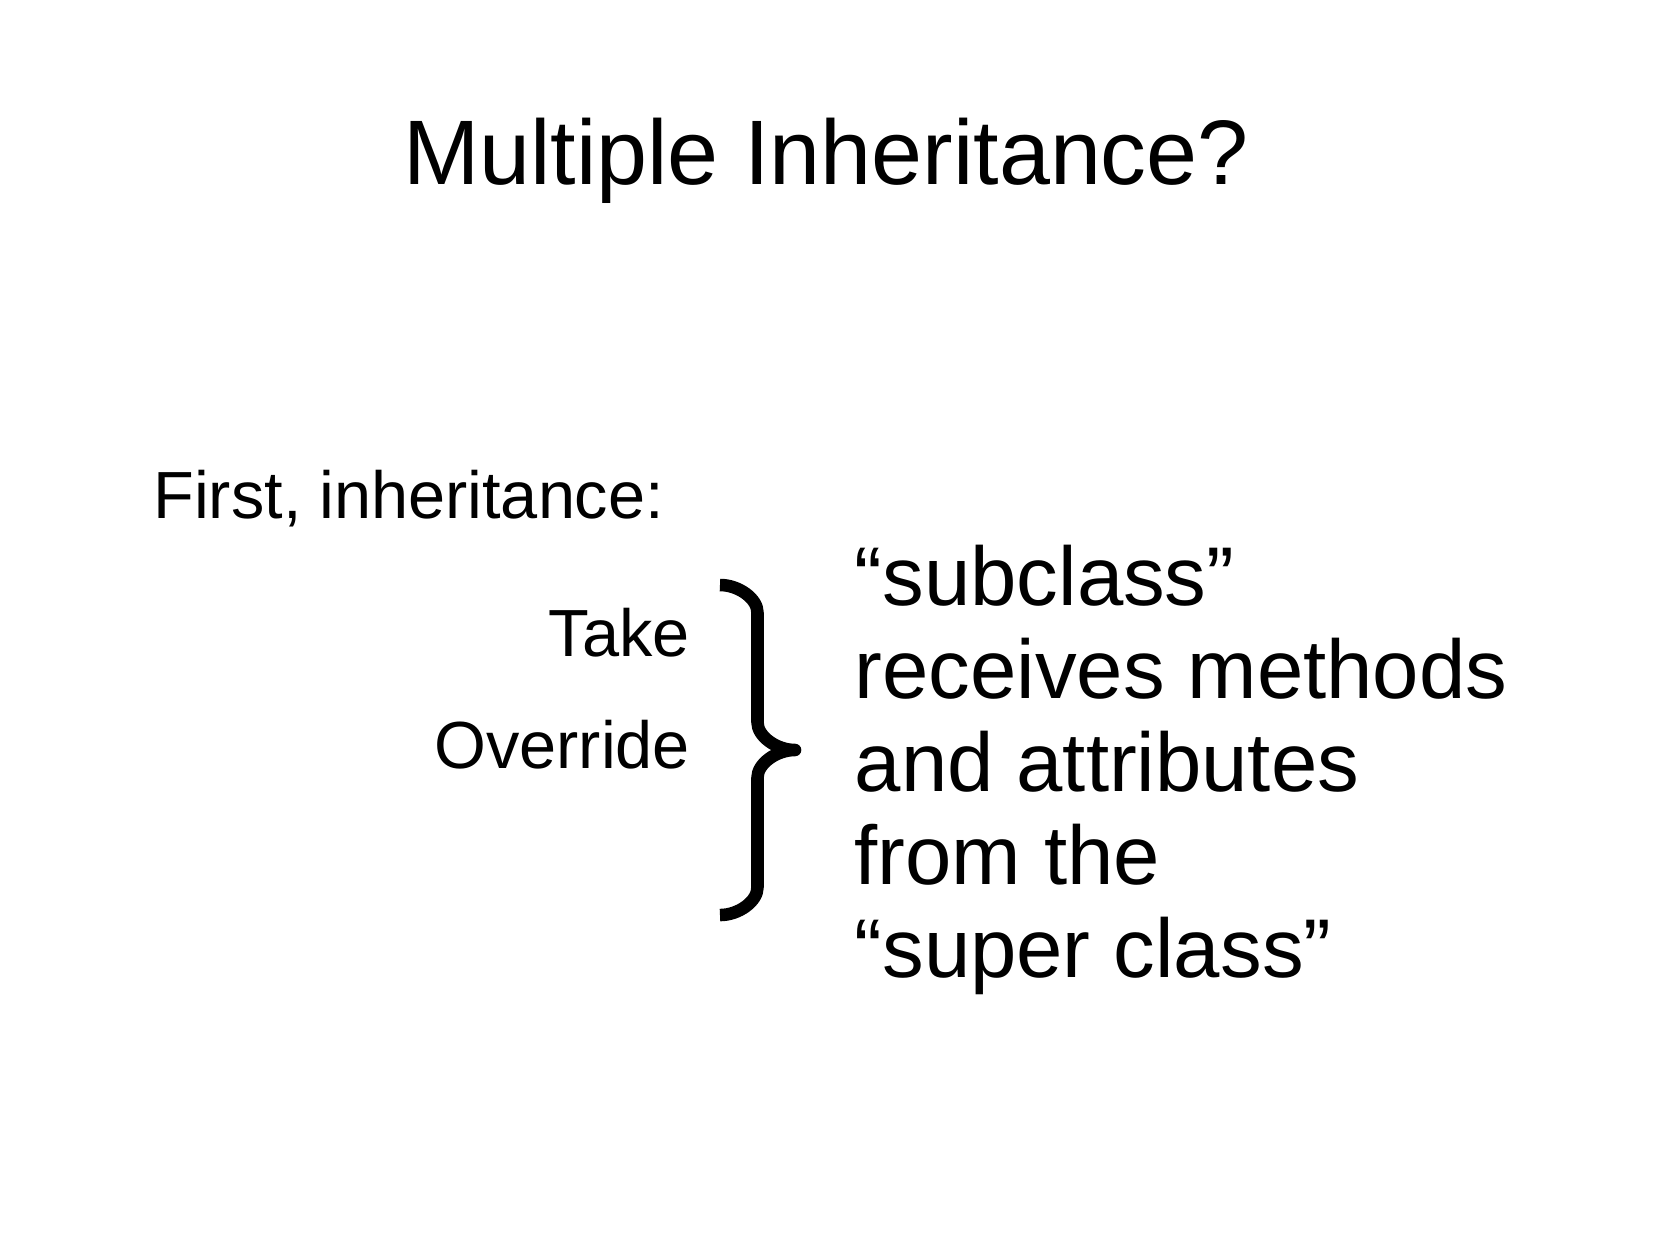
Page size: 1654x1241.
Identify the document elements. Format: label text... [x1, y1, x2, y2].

list Take [345, 596, 691, 708]
title Multiple Inheritance? [82, 49, 1571, 257]
text_box “subclass” receives methods and attributes from the “super class” [840, 522, 1561, 1004]
list Override [345, 708, 691, 833]
list First, inheritance: [82, 405, 1571, 586]
